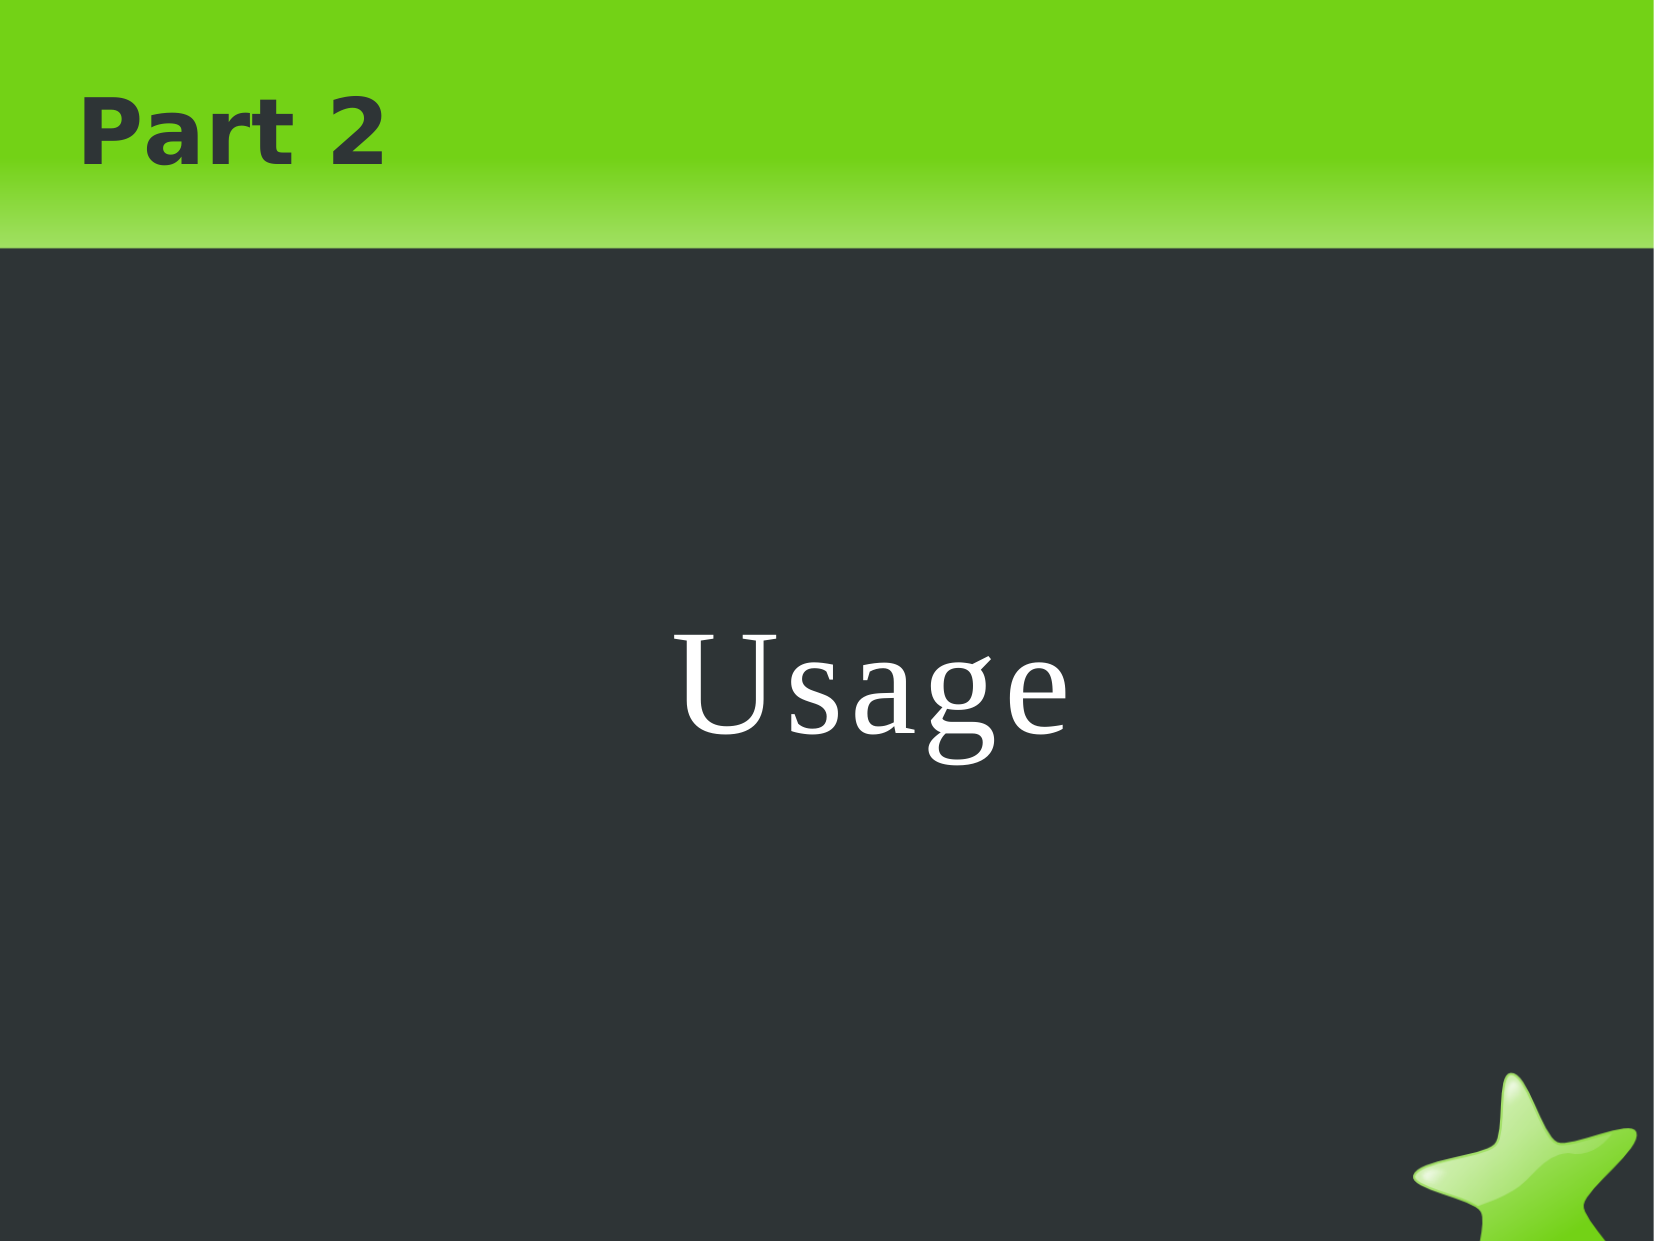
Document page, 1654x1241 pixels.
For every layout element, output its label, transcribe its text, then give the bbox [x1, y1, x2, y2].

list Usage [82, 600, 1571, 1109]
title Part 2 [76, 29, 1565, 237]
picture [0, 0, 1654, 1241]
